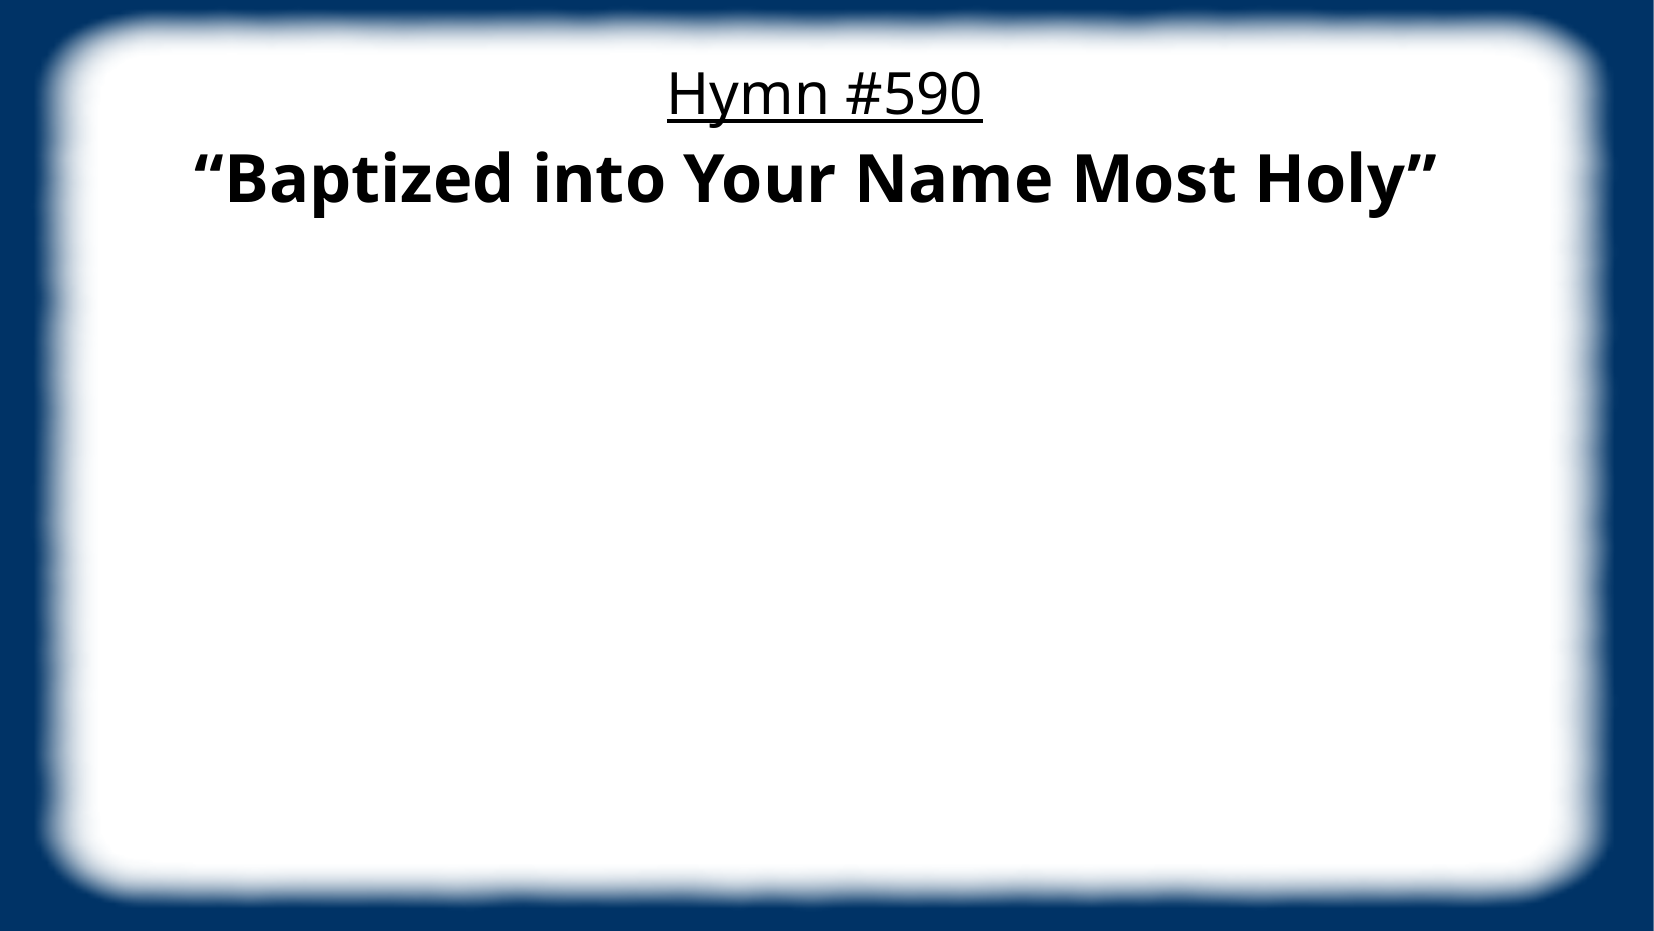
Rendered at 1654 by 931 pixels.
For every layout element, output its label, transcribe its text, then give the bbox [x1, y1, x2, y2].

picture [0, 0, 1654, 931]
text_box Hymn #590 “Baptized into Your Name Most Holy” [90, 45, 1561, 226]
